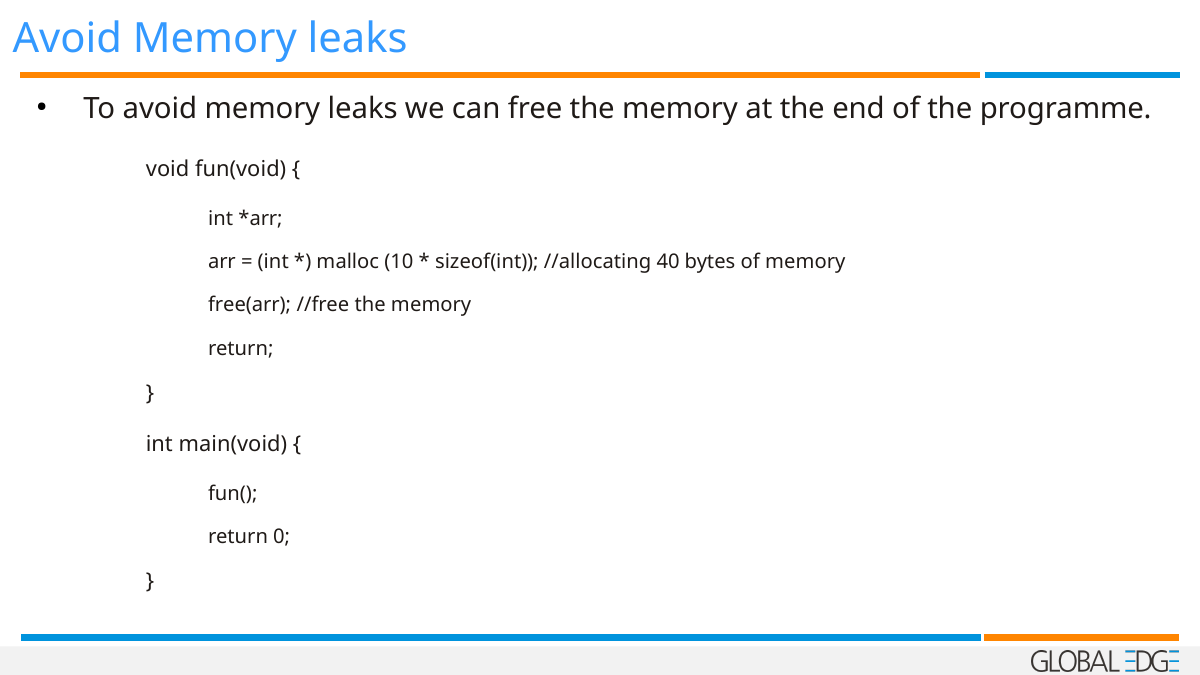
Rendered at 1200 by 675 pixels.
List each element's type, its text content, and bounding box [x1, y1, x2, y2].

title Avoid Memory leaks [12, 9, 1088, 63]
list To avoid memory leaks we can free the memory at the end of the programme. void fun(void) { int *arr; arr = (int *) malloc (10 * sizeof(int)); //allocating 40 bytes of memory free(arr); //free the memory return; } int main(void) { fun(); return 0; } [21, 86, 1170, 627]
picture [1031, 650, 1179, 672]
